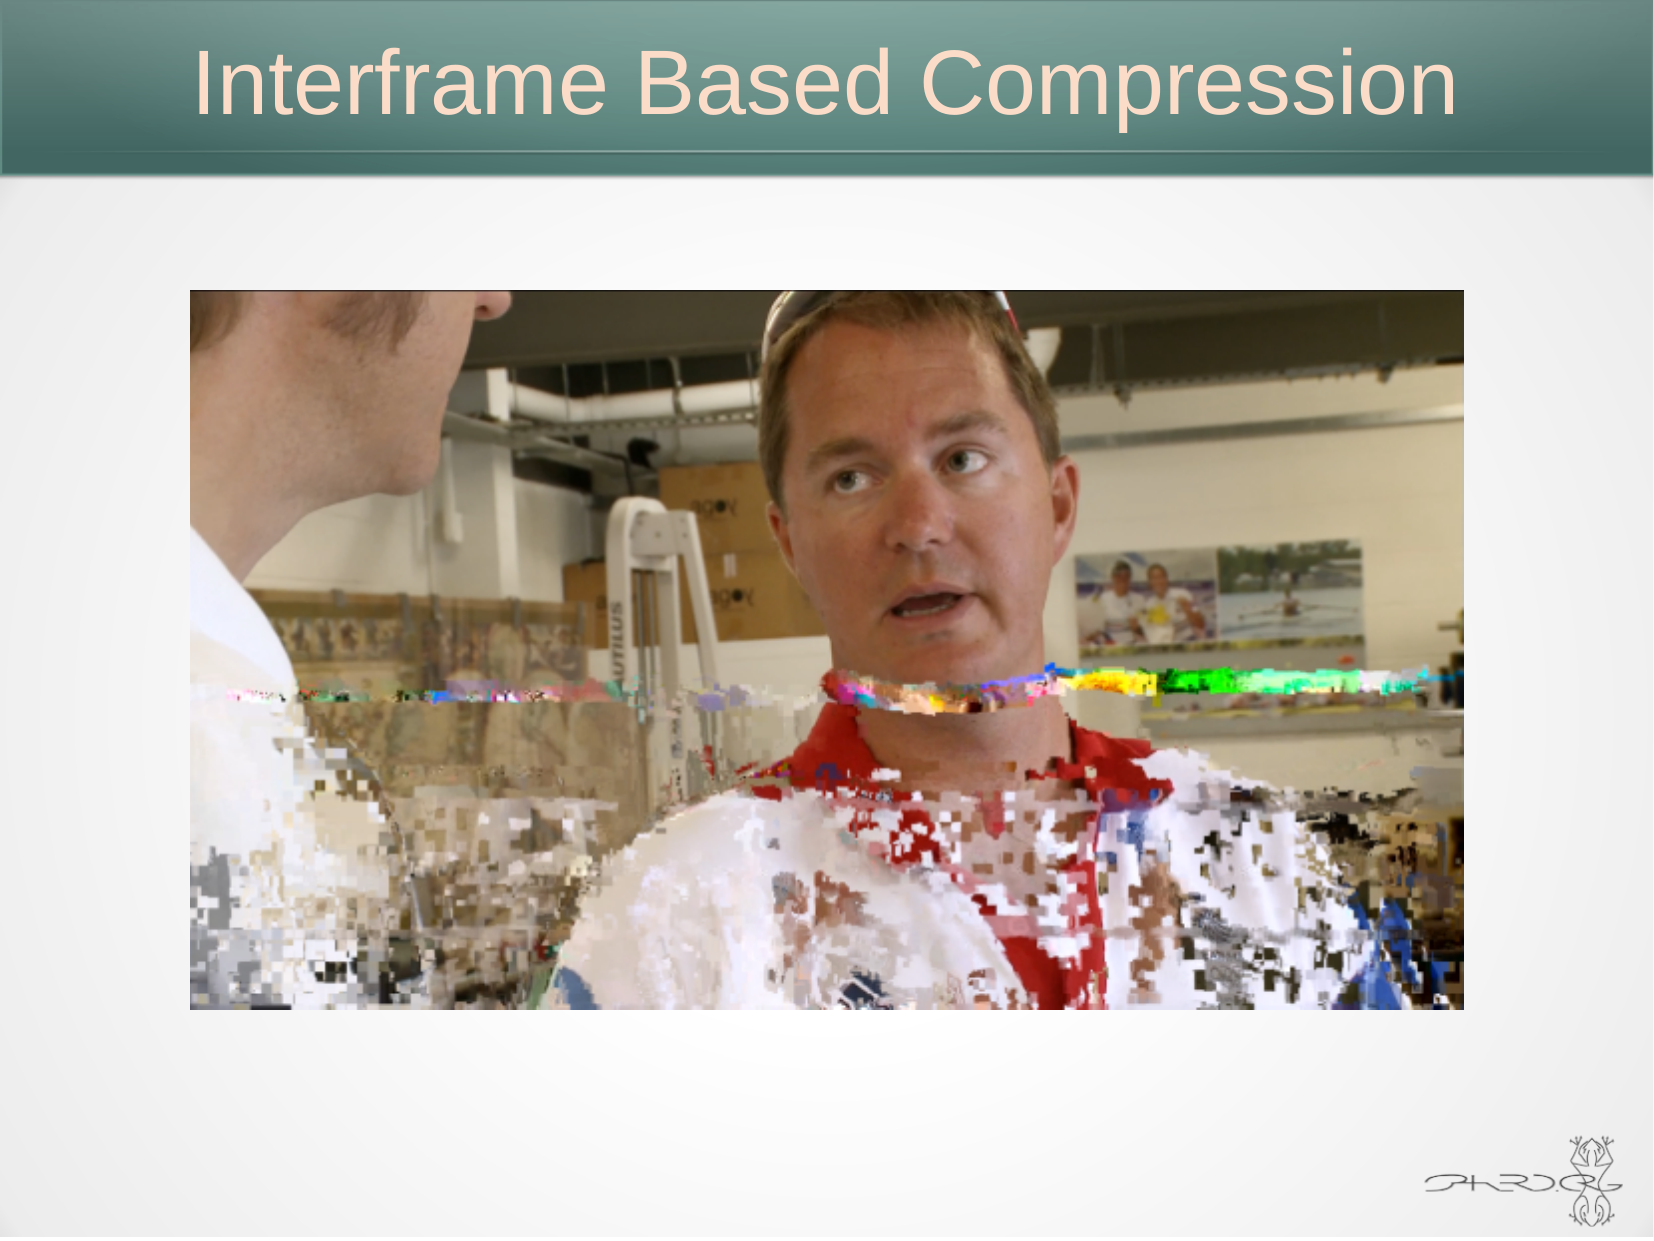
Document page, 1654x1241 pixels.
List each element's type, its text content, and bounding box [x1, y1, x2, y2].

picture [0, 0, 1654, 1237]
title Interframe Based Compression [82, 11, 1571, 154]
